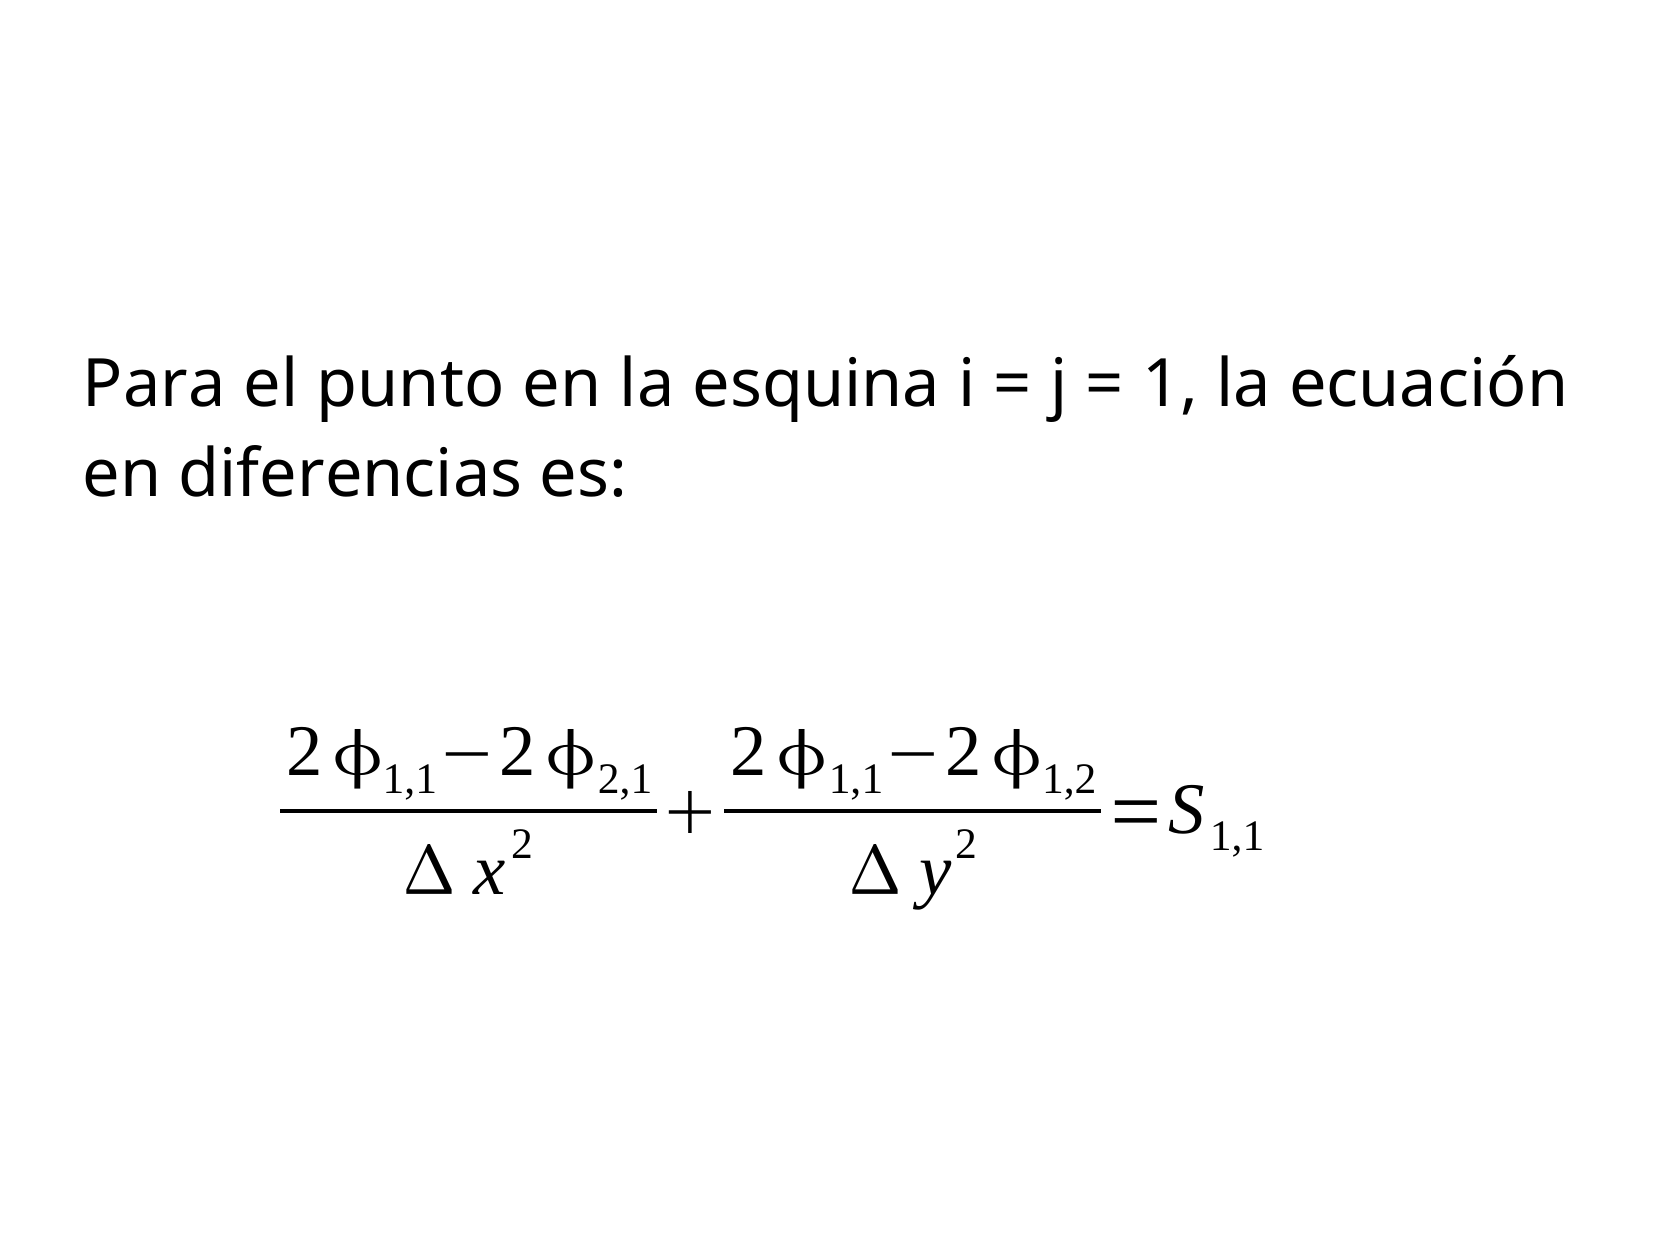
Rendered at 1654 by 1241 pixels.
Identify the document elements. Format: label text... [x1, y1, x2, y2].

chart [270, 708, 1270, 915]
subtitle Para el punto en la esquina i = j = 1, la ecuación en diferencias es: [82, 290, 1571, 562]
